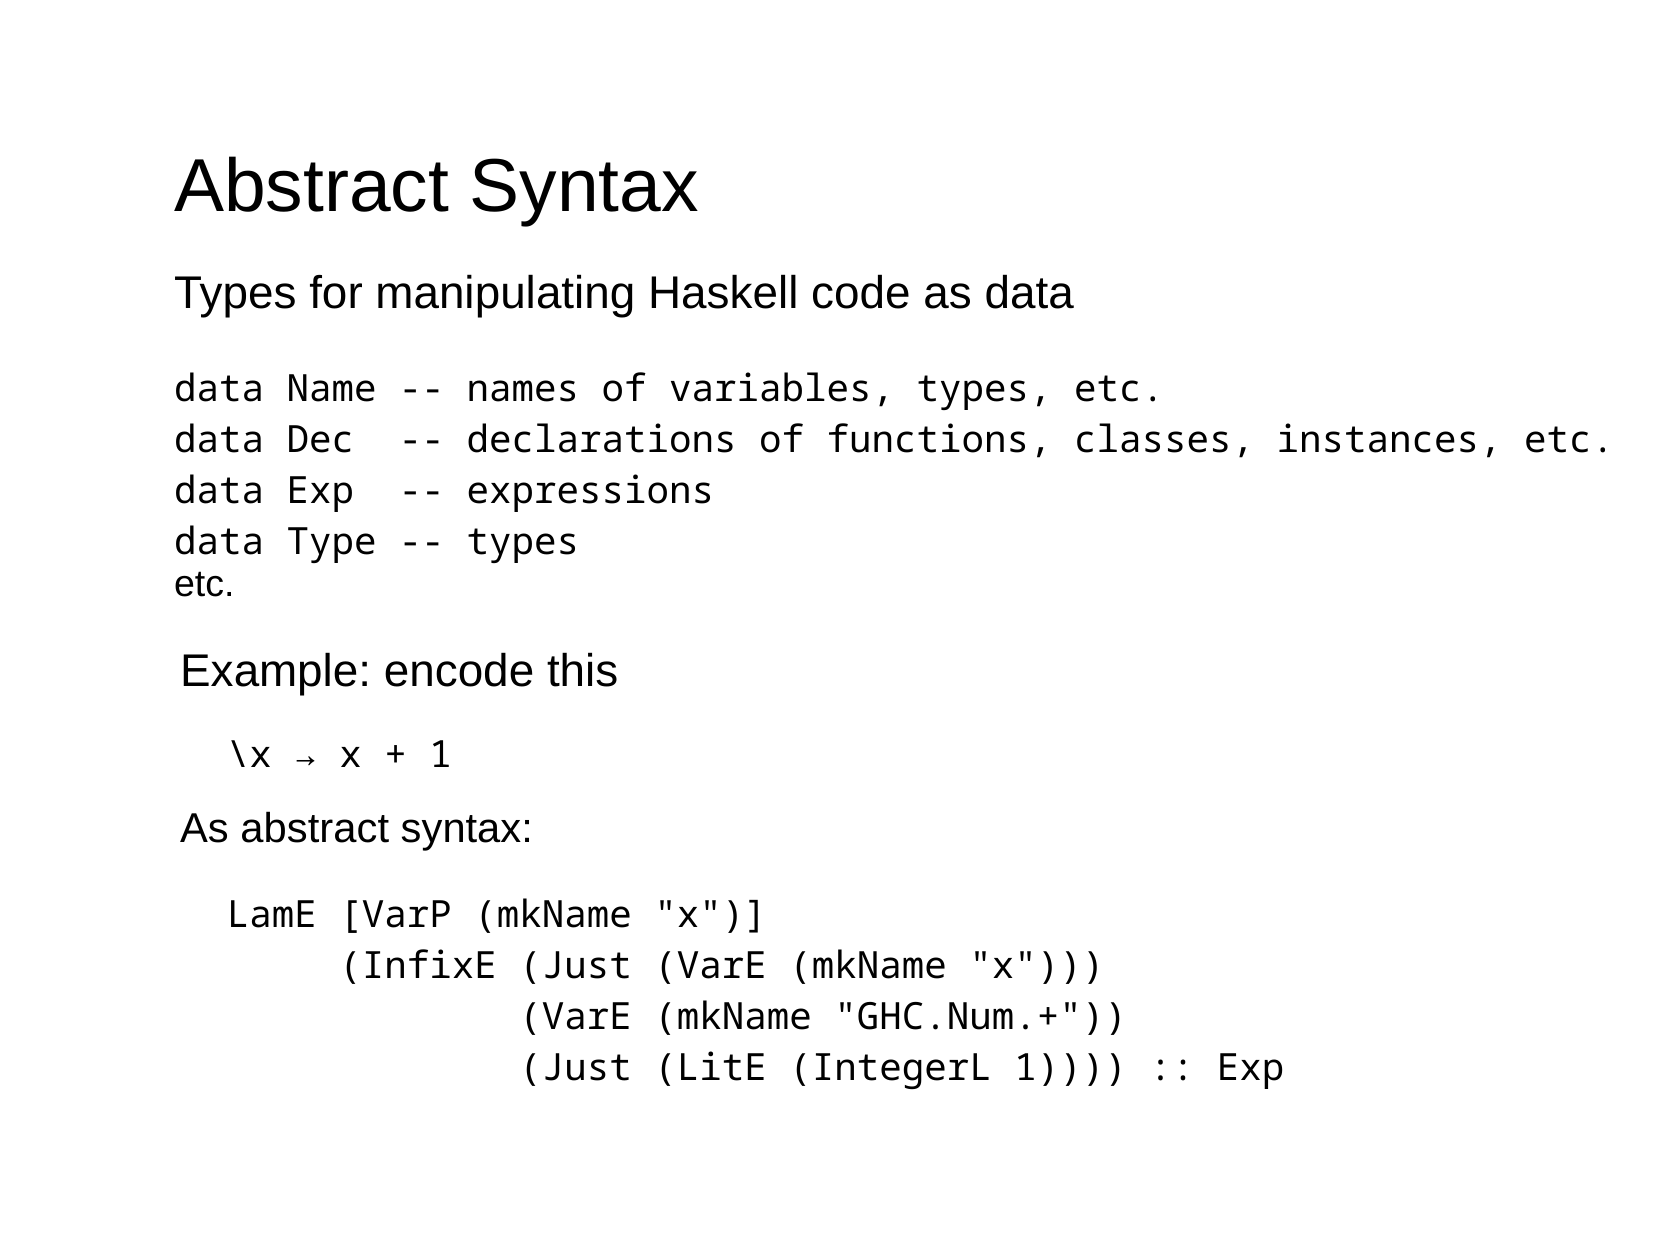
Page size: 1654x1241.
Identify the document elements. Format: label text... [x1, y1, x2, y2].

text_box \x → x + 1 [212, 720, 447, 780]
text_box As abstract syntax: [165, 797, 548, 859]
text_box data Name -- names of variables, types, etc. data Dec -- declarations of functions, classes, instances, etc. data Exp -- expressions data Type -- types [159, 354, 1502, 546]
text_box LamE [VarP (mkName "x")] (InfixE (Just (VarE (mkName "x"))) (VarE (mkName "GHC.Num.+")) (Just (LitE (IntegerL 1)))) :: Exp [212, 879, 1206, 1071]
text_box etc. [159, 555, 250, 612]
text_box Types for manipulating Haskell code as data [159, 259, 1090, 326]
text_box Example: encode this [165, 637, 634, 704]
text_box Abstract Syntax [159, 135, 714, 235]
